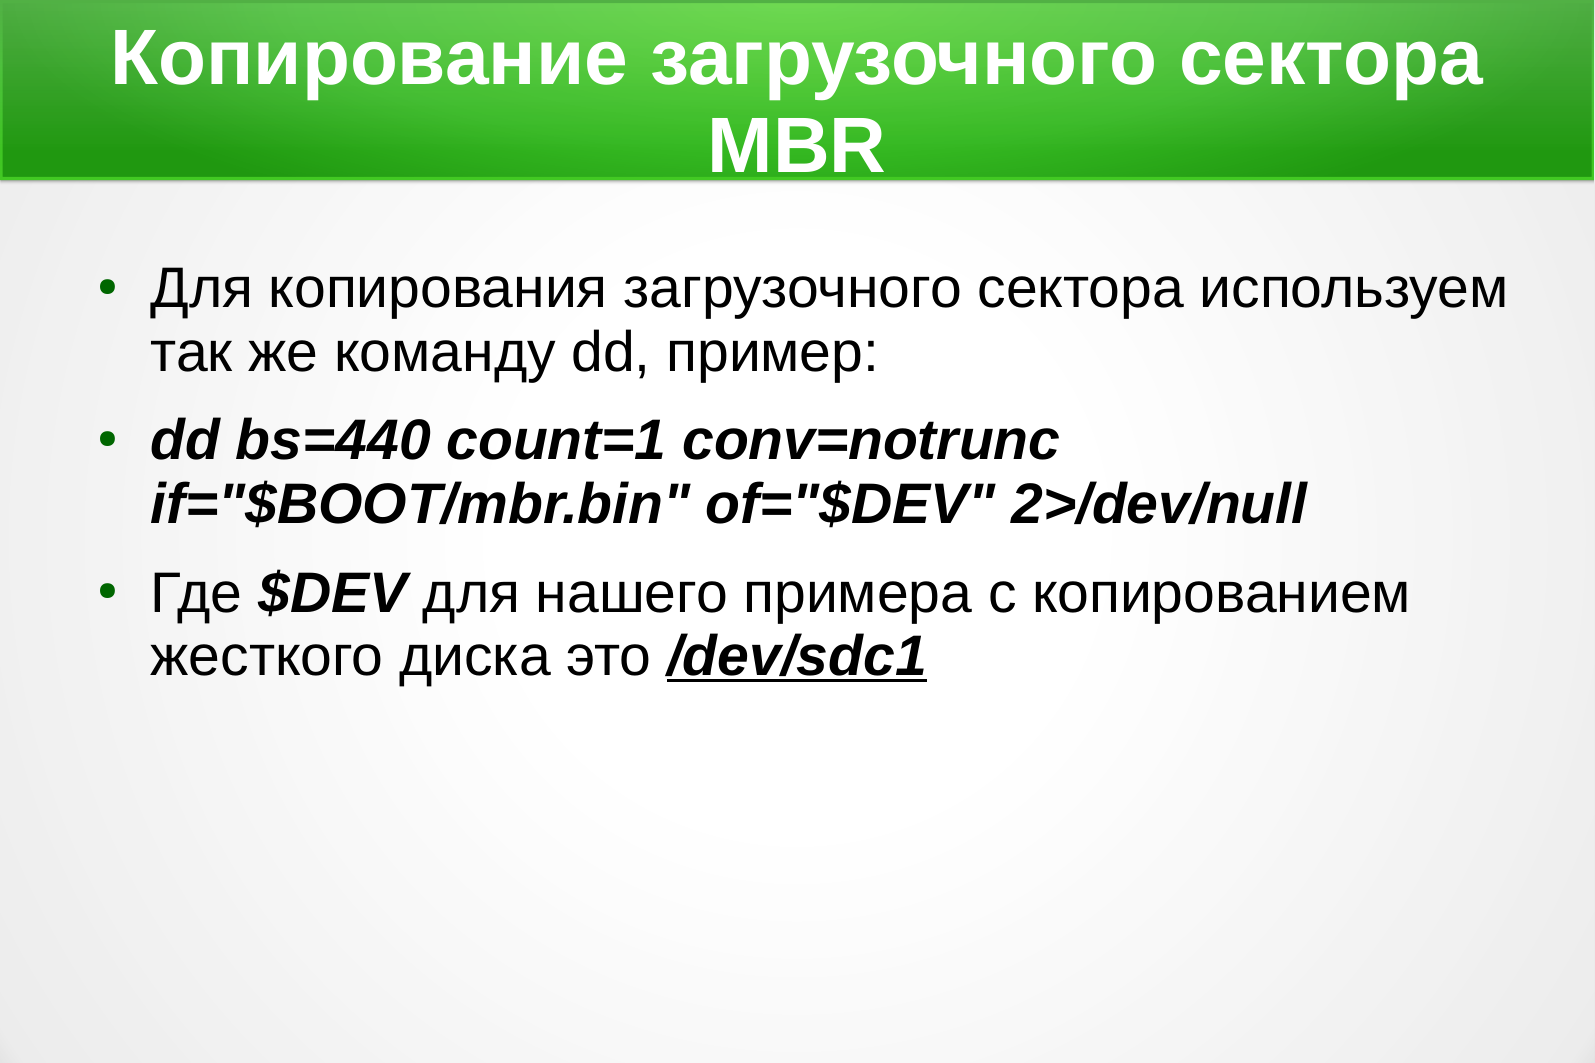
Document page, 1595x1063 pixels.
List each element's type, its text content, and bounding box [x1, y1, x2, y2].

title Копирование загрузочного сектора MBR [79, 13, 1515, 189]
list Для копирования загрузочного сектора используем так же команду dd, пример: dd bs=440 count=1 conv=notrunc if="$BOOT/mbr.bin" of="$DEV" 2>/dev/null Где $DEV для нашего примера с копированием жесткого диска это /dev/sdc1 [79, 256, 1515, 873]
